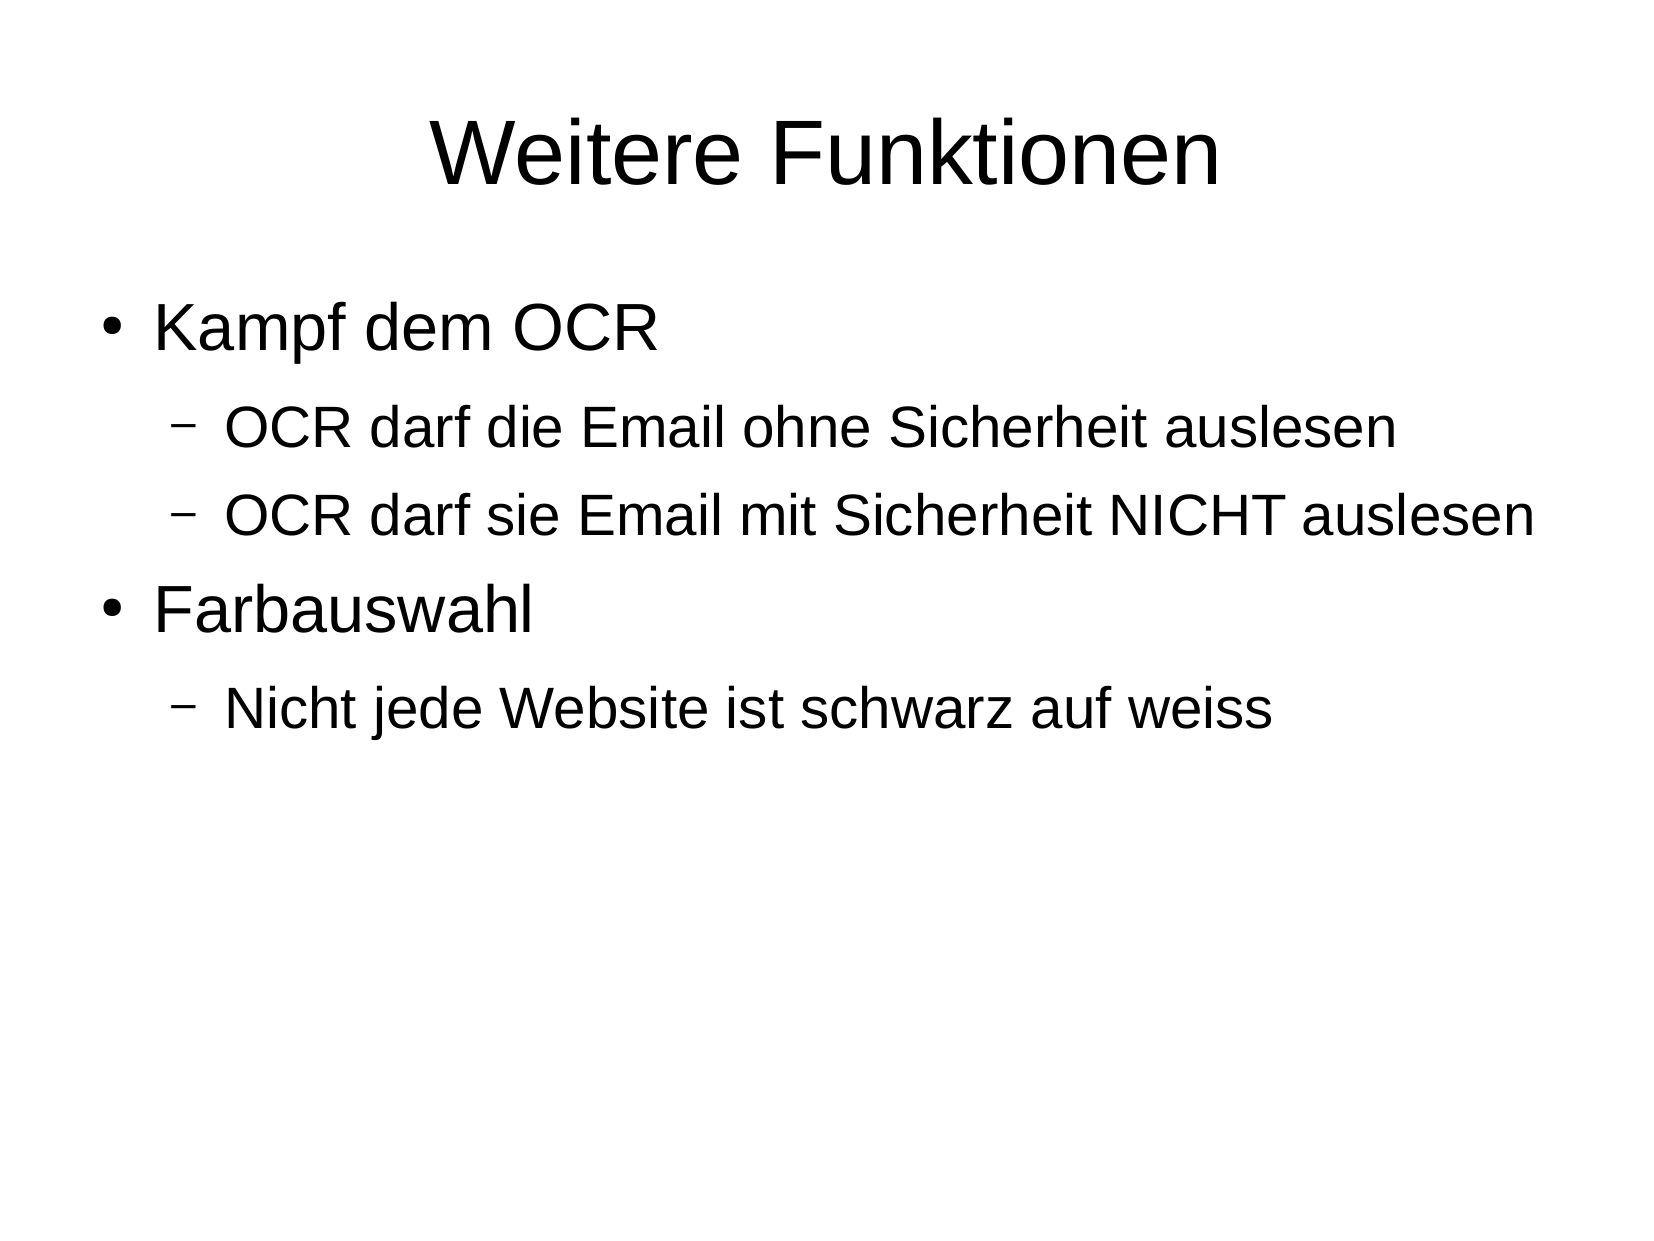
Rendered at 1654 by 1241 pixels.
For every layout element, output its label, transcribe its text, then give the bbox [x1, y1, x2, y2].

title Weitere Funktionen [82, 49, 1571, 257]
list Kampf dem OCR OCR darf die Email ohne Sicherheit auslesen OCR darf sie Email mit Sicherheit NICHT auslesen Farbauswahl Nicht jede Website ist schwarz auf weiss [82, 290, 1571, 1010]
